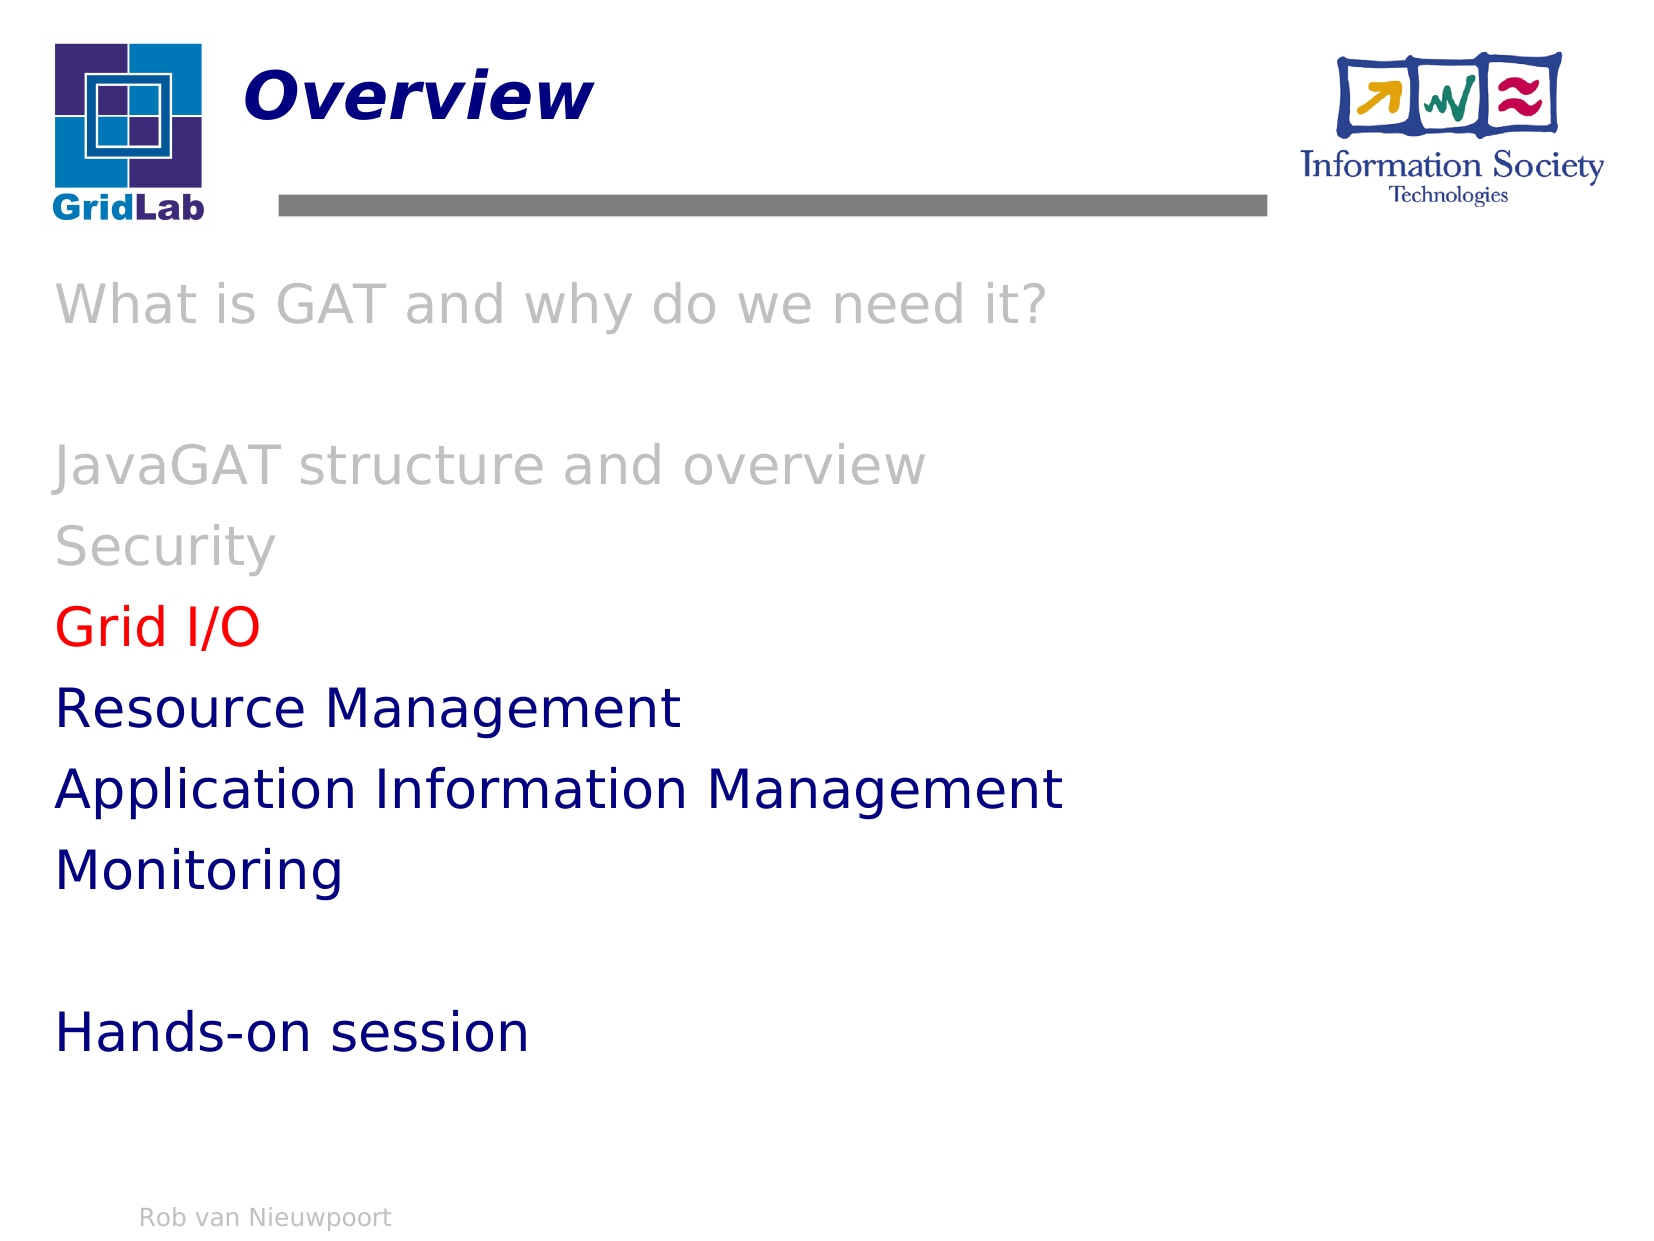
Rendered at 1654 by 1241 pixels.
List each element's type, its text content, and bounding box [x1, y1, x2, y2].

picture [45, 34, 211, 230]
list What is GAT and why do we need it? JavaGAT structure and overview Security Grid I/O Resource Management Application Information Management Monitoring Hands-on session [55, 268, 1599, 1125]
picture [1293, 34, 1611, 214]
title Overview [243, 0, 1280, 187]
